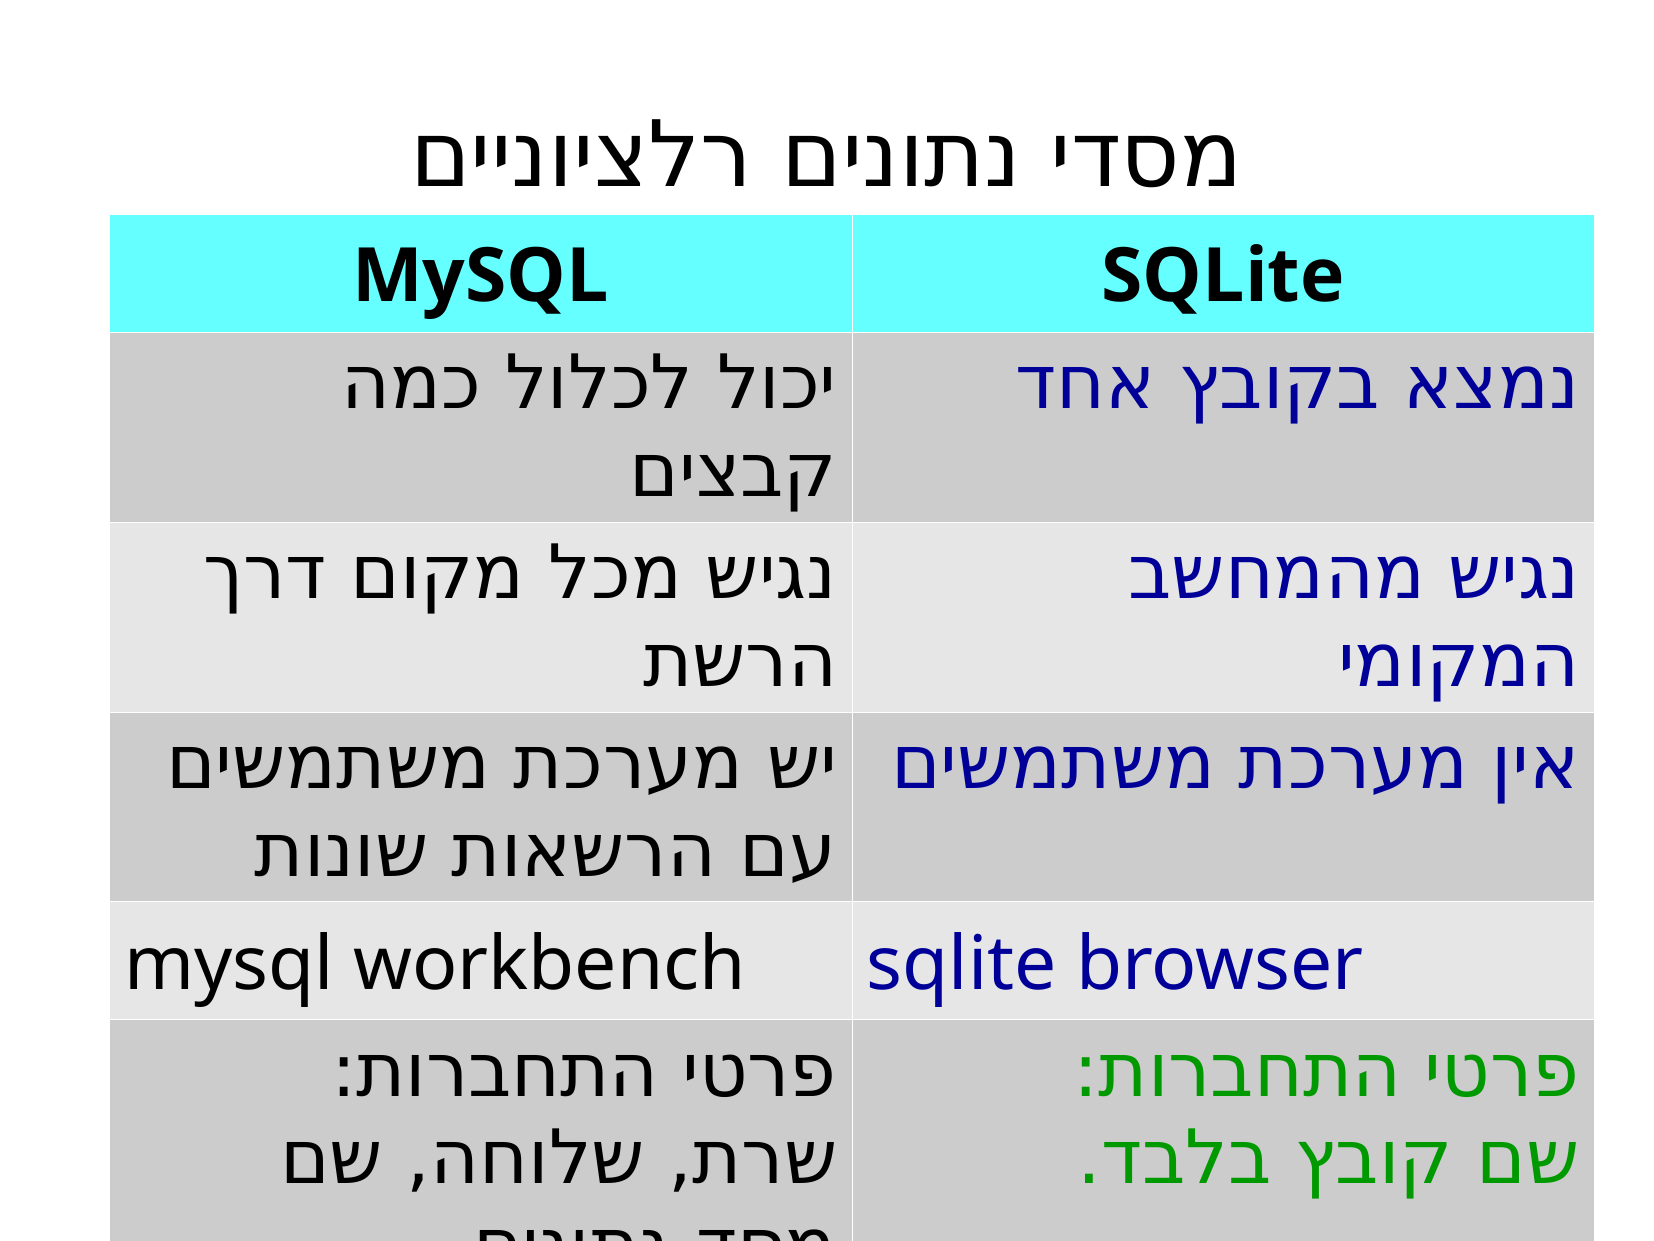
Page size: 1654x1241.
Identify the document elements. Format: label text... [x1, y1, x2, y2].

table_cell mysql workbench [110, 902, 852, 1019]
table_cell פרטי התחברות: שם קובץ בלבד. [853, 1020, 1594, 1241]
table_header SQLite [853, 215, 1594, 332]
table_cell נגיש מכל מקום דרך הרשת [110, 523, 852, 712]
table_cell פרטי התחברות: שרת, שלוחה, שם מסד-נתונים, שם-משתמש, סיסמה [110, 1020, 852, 1241]
table_cell נמצא בקובץ אחד [853, 333, 1594, 522]
table_cell נגיש מהמחשב המקומי [853, 523, 1594, 712]
table_cell sqlite browser [853, 902, 1594, 1019]
title מסדי נתונים רלציוניים [82, 75, 1571, 226]
table_cell יש מערכת משתמשים עם הרשאות שונות [110, 713, 852, 901]
table_header MySQL [110, 215, 852, 332]
table_cell יכול לכלול כמה קבצים [110, 333, 852, 522]
table_cell אין מערכת משתמשים [853, 713, 1594, 901]
